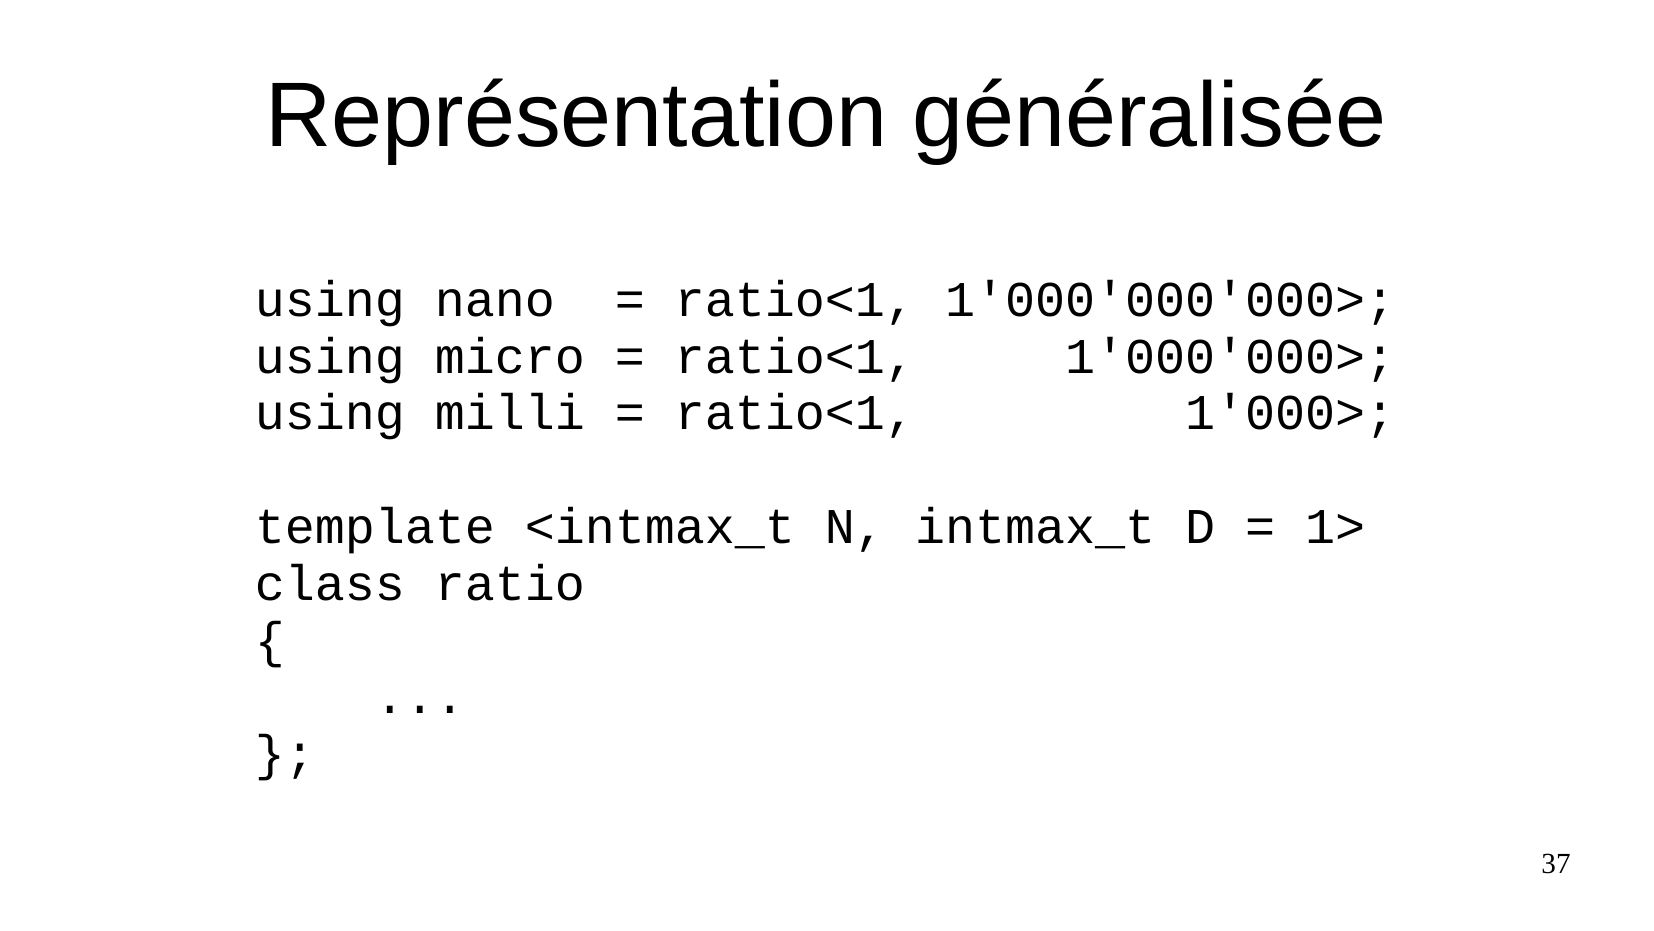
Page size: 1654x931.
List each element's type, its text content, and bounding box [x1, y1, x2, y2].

title Représentation généralisée [82, 37, 1571, 193]
text_box using nano = ratio<1, 1'000'000'000>; using micro = ratio<1, 1'000'000>; using milli = ratio<1, 1'000>; template <intmax_t N, intmax_t D = 1> class ratio { ... }; [240, 267, 1471, 931]
